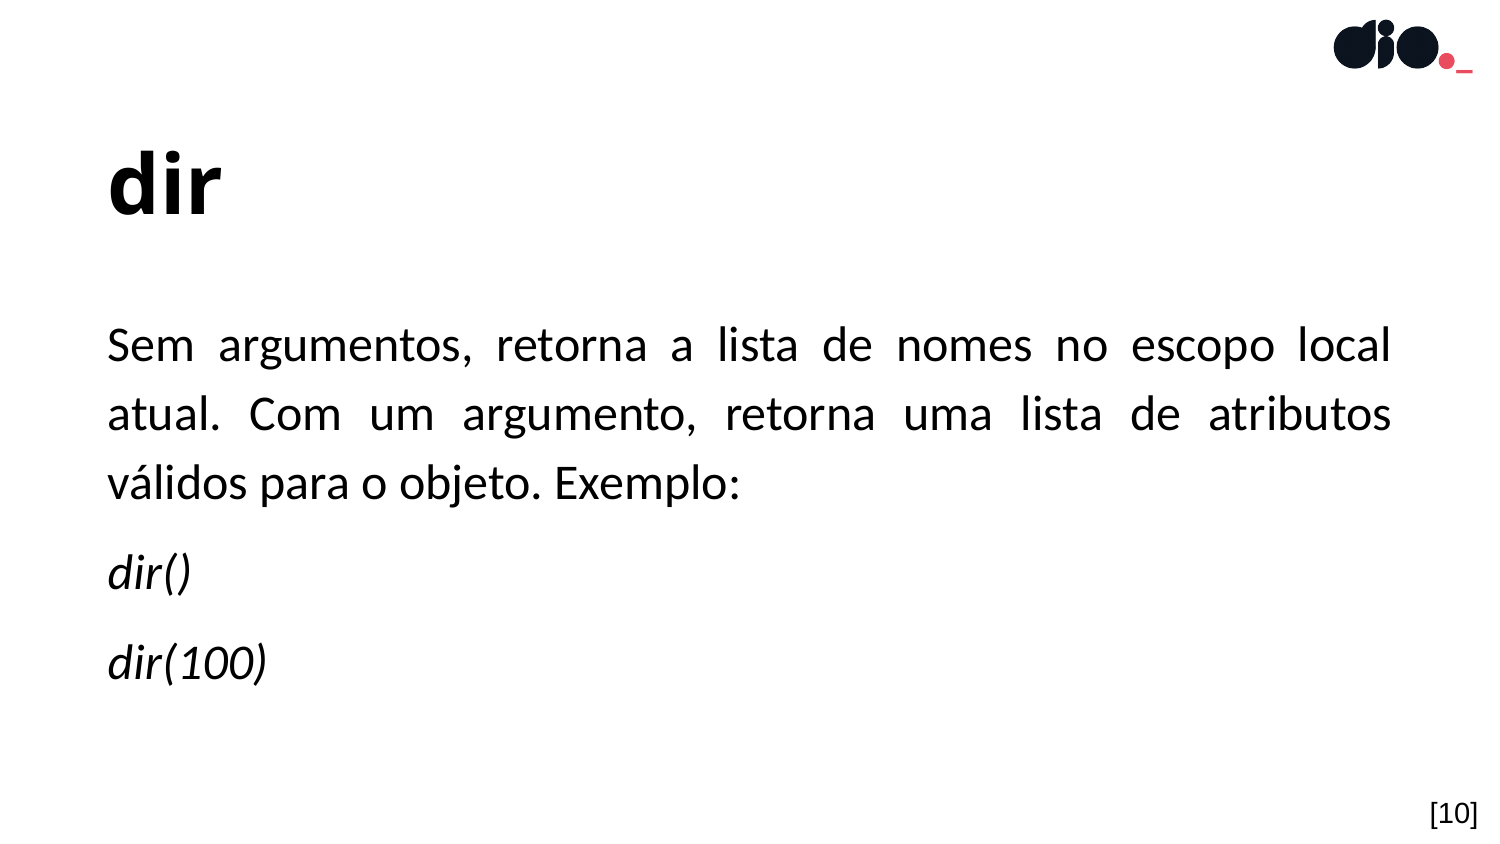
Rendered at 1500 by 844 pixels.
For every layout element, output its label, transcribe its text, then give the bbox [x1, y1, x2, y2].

text_box Sem argumentos, retorna a lista de nomes no escopo local atual. Com um argumento, retorna uma lista de atributos válidos para o objeto. Exemplo: dir() dir(100) [92, 243, 1408, 749]
slide_number [<número>] [1403, 779, 1494, 844]
picture [1333, 19, 1473, 74]
text_box dir [92, 104, 1408, 243]
